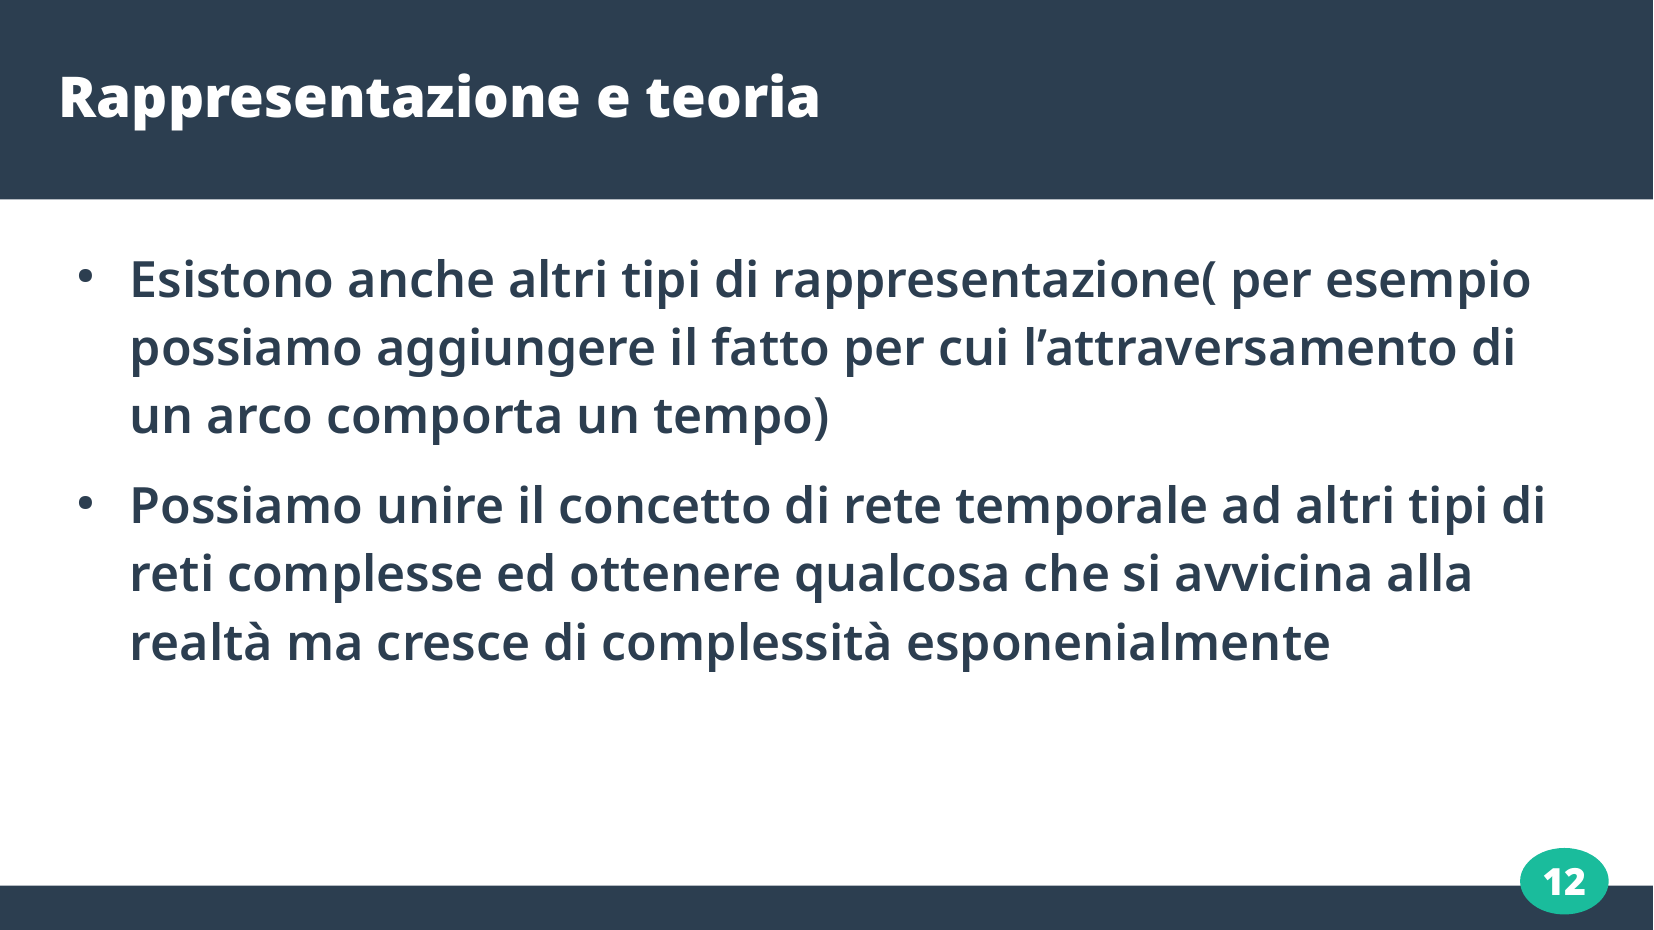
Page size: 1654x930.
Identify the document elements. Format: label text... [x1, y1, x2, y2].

list Esistono anche altri tipi di rappresentazione( per esempio possiamo aggiungere il fatto per cui l’attraversamento di un arco comporta un tempo) Possiamo unire il concetto di rete temporale ad altri tipi di reti complesse ed ottenere qualcosa che si avvicina alla realtà ma cresce di complessità esponenialmente [58, 243, 1594, 864]
title Rappresentazione e teoria [58, 36, 1594, 155]
